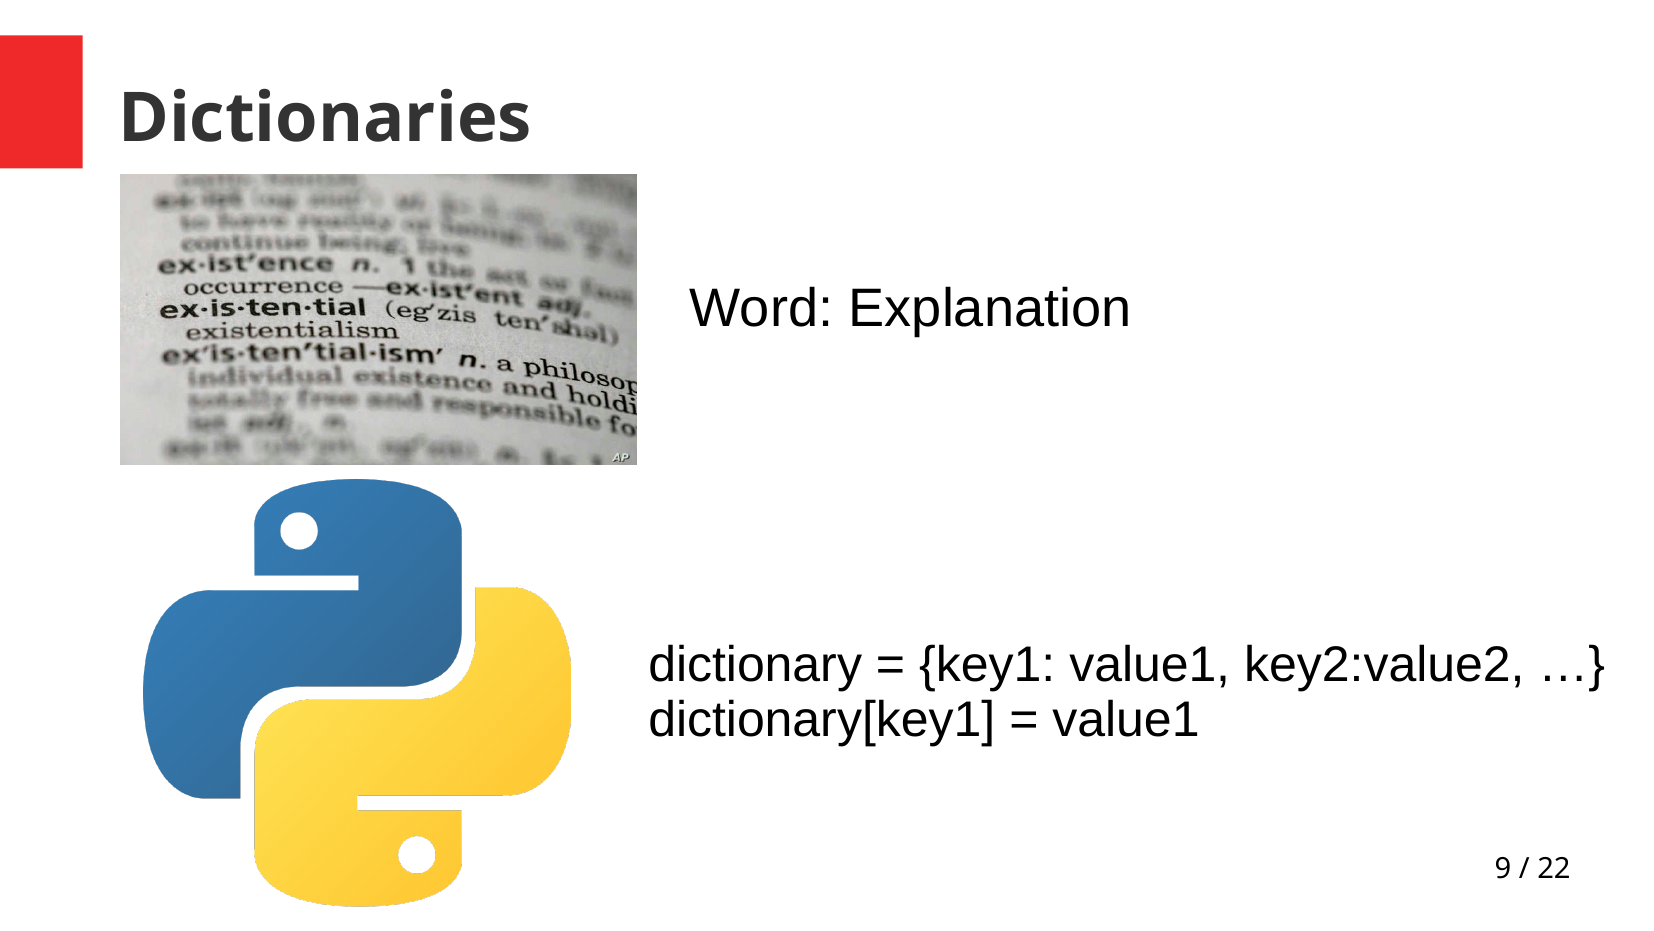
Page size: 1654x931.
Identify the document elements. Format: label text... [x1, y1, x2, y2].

text_box Word: Explanation [675, 269, 1351, 346]
picture [143, 479, 571, 907]
text_box dictionary = {key1: value1, key2:value2, …} dictionary[key1] = value1 [633, 628, 1654, 826]
picture [120, 174, 637, 466]
title Dictionaries [118, 37, 1571, 193]
